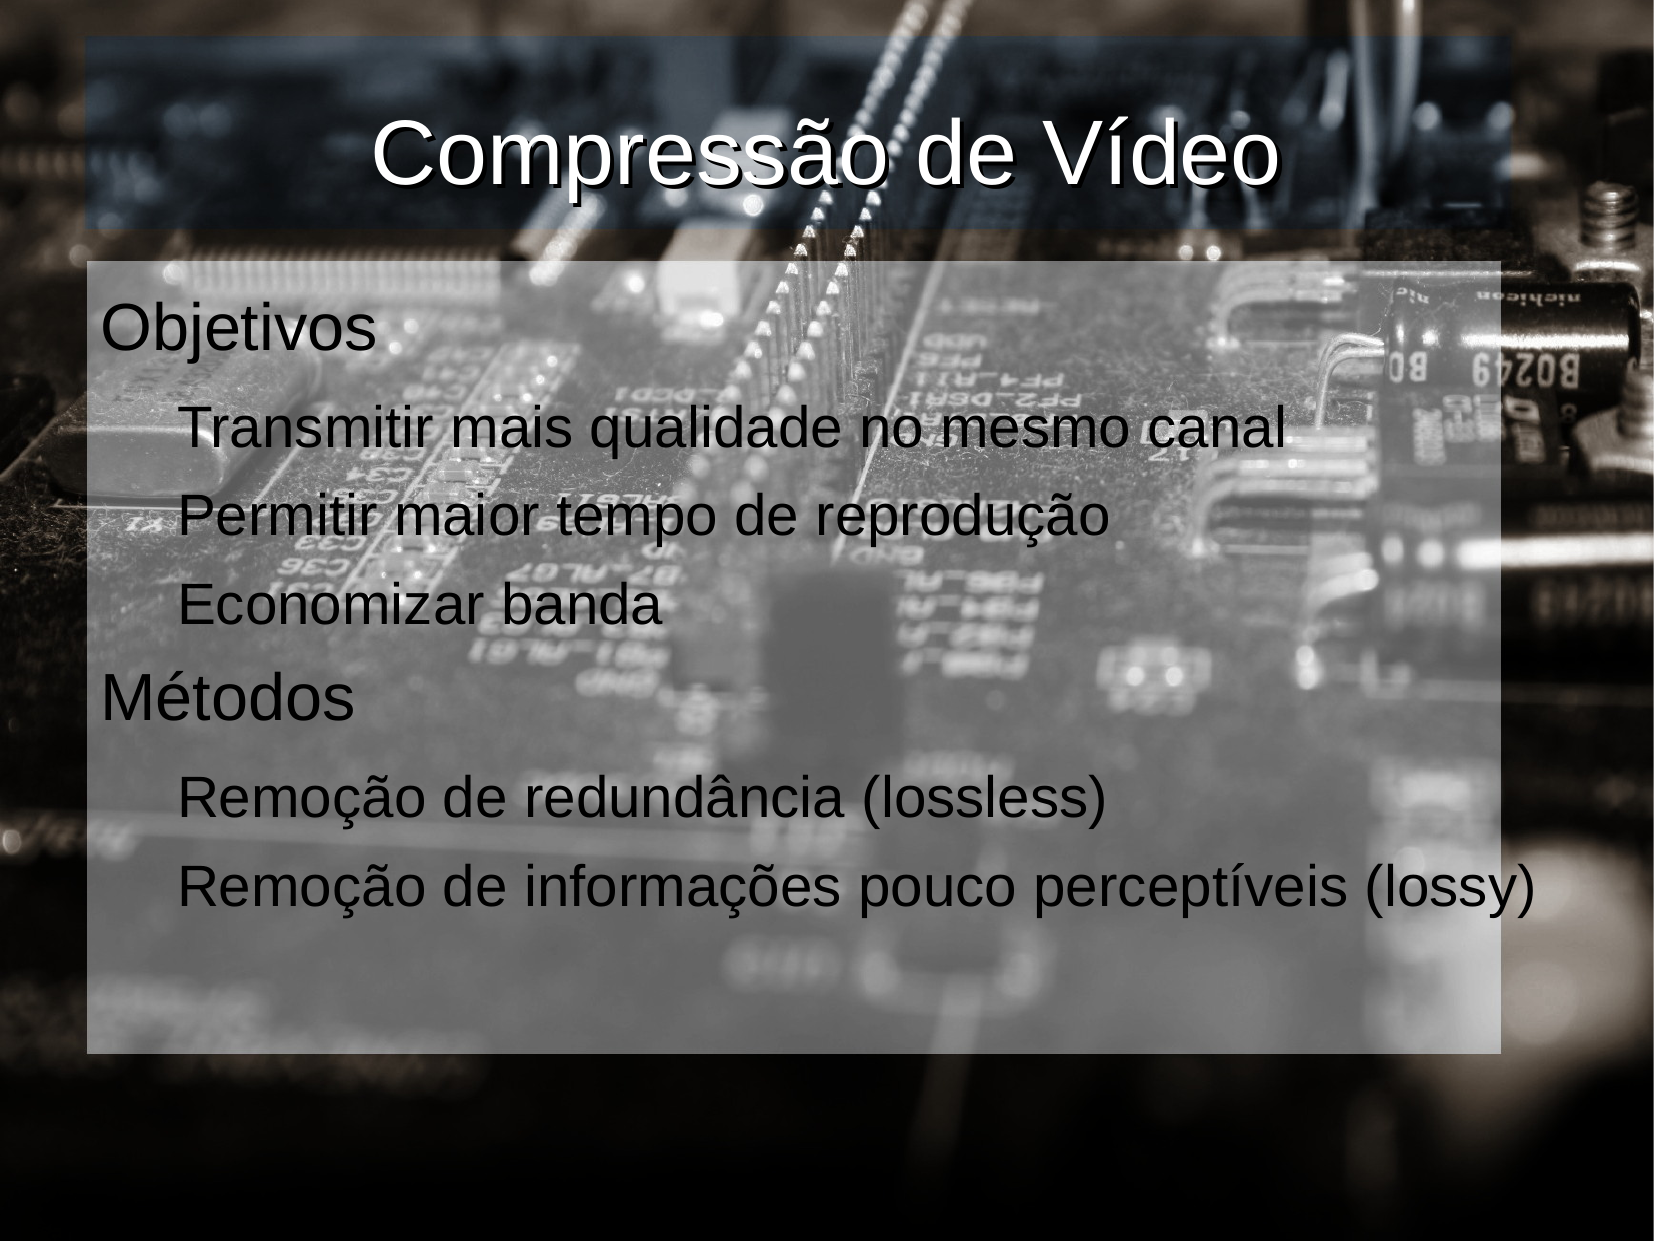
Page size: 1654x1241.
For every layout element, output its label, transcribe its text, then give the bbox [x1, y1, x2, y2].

picture [0, 0, 1654, 1241]
list Objetivos Transmitir mais qualidade no mesmo canal Permitir maior tempo de reprodução Economizar banda Métodos Remoção de redundância (lossless) Remoção de informações pouco perceptíveis (lossy) [82, 290, 1571, 1094]
title Compressão de Vídeo [82, 56, 1571, 250]
